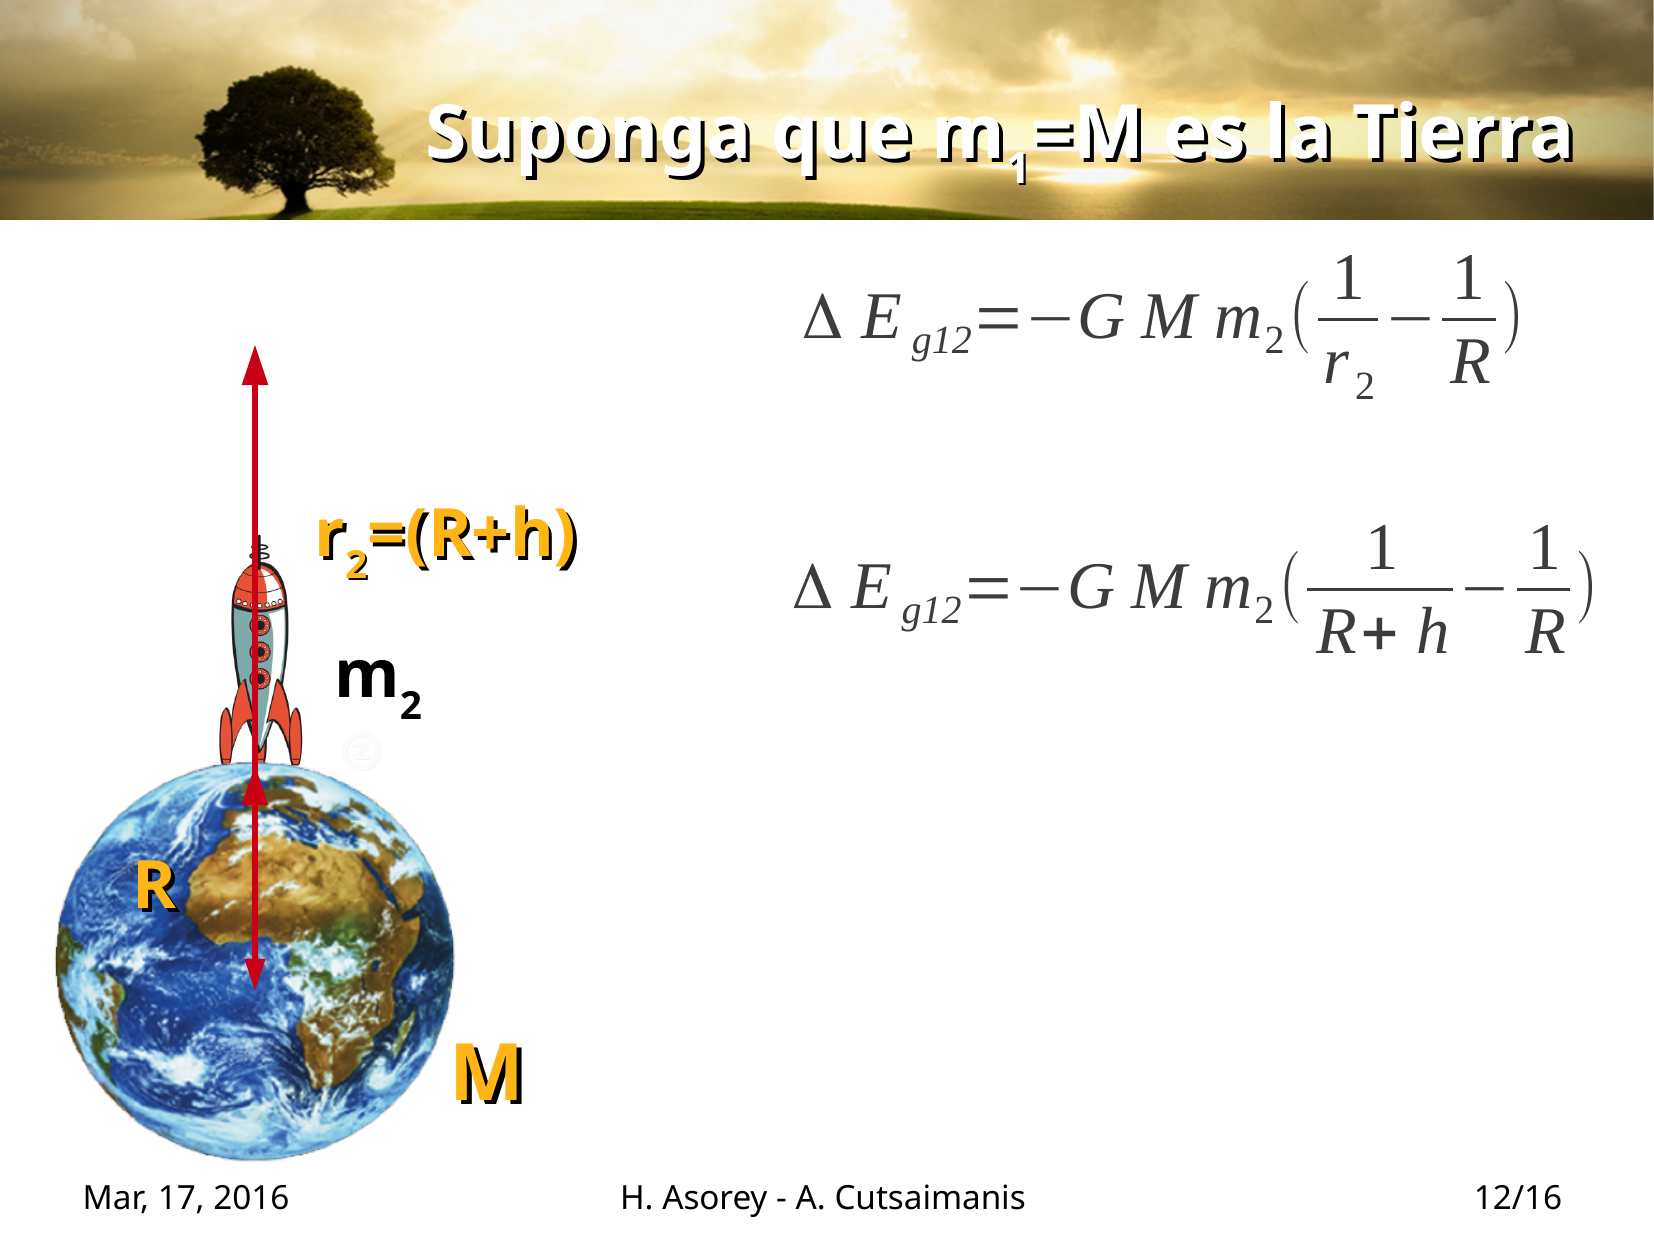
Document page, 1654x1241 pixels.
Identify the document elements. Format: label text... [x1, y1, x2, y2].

text_box m2 [319, 618, 451, 704]
text_box r2=(R+h) [300, 477, 601, 604]
text_box R [117, 829, 196, 932]
text_box M [435, 1008, 534, 1127]
title Suponga que m1=M es la Tierra [86, 49, 1576, 226]
chart [794, 240, 1531, 409]
picture [0, 524, 556, 1200]
chart [784, 510, 1606, 668]
picture [0, 0, 1654, 220]
